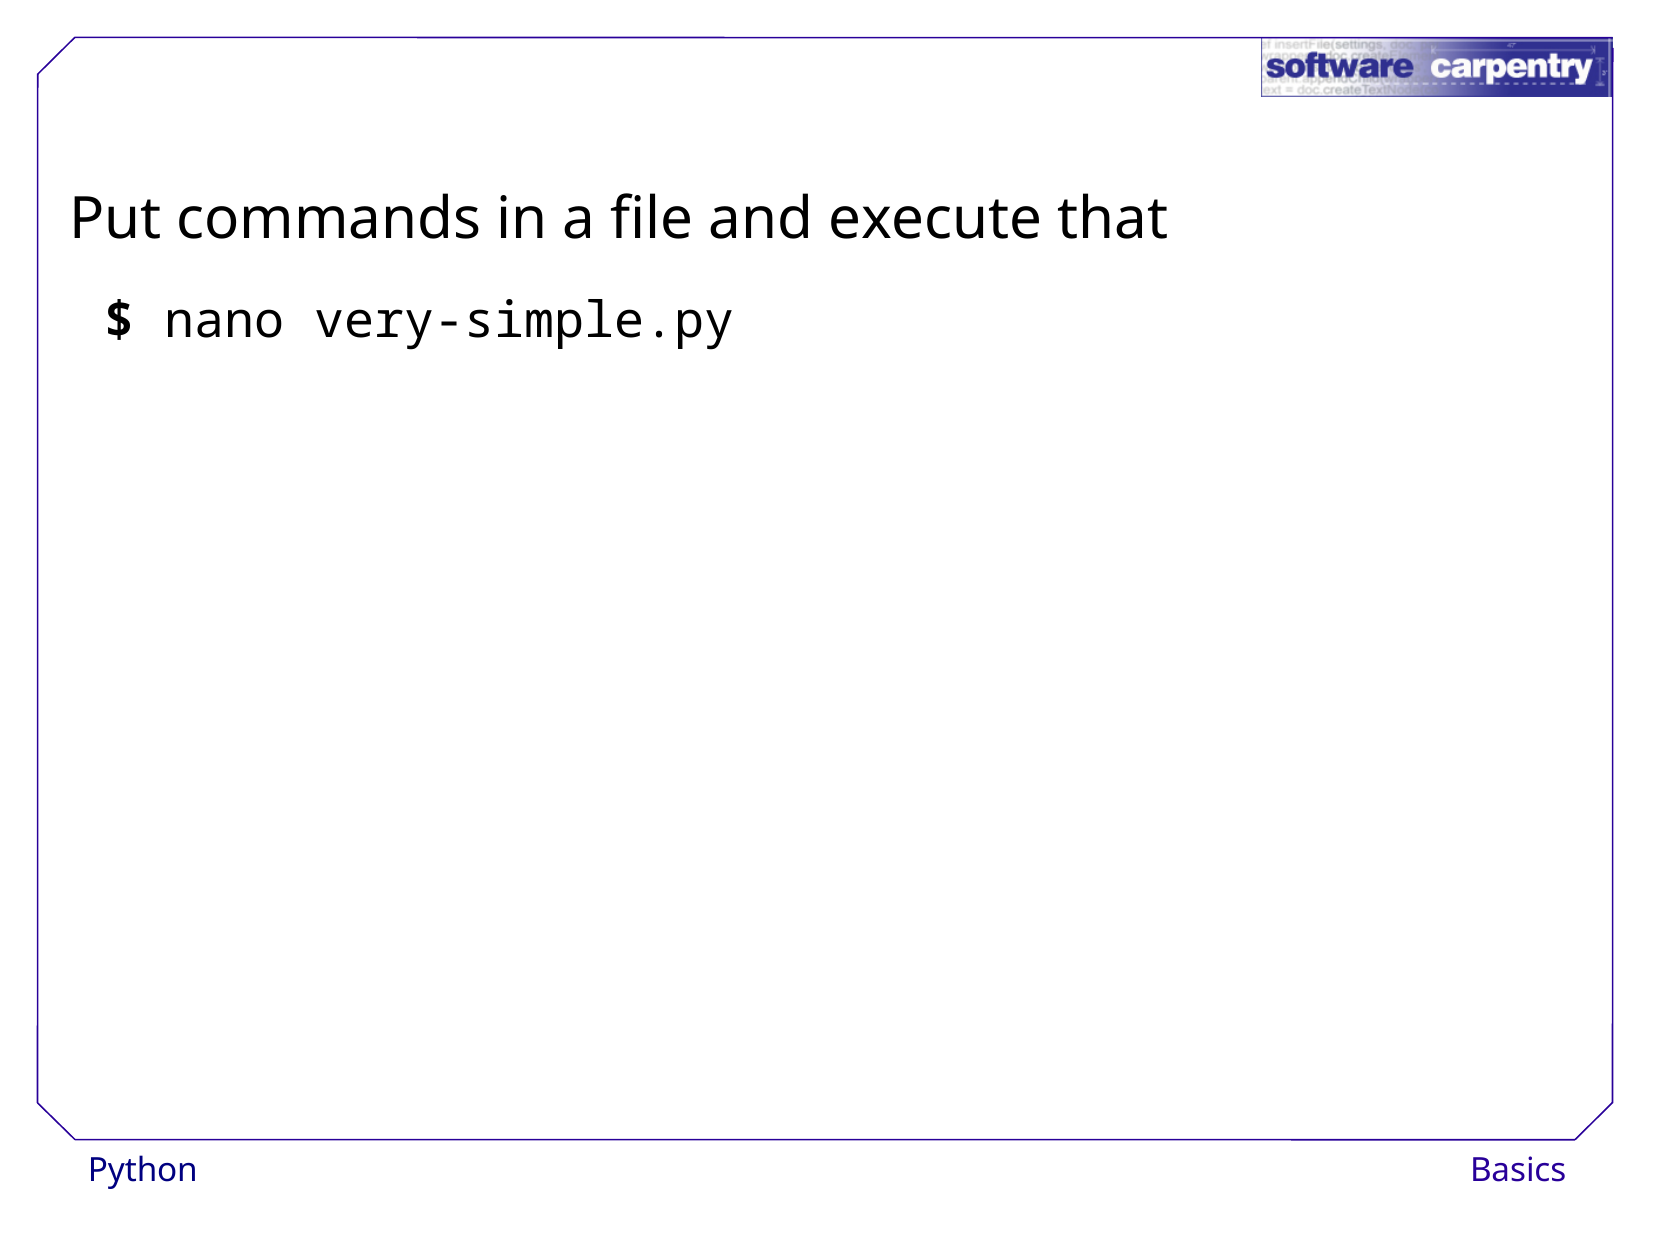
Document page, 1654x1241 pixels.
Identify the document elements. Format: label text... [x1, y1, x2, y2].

text_box Put commands in a file and execute that [54, 138, 1334, 259]
text_box $ nano very-simple.py [89, 279, 1512, 384]
picture [1261, 39, 1613, 97]
